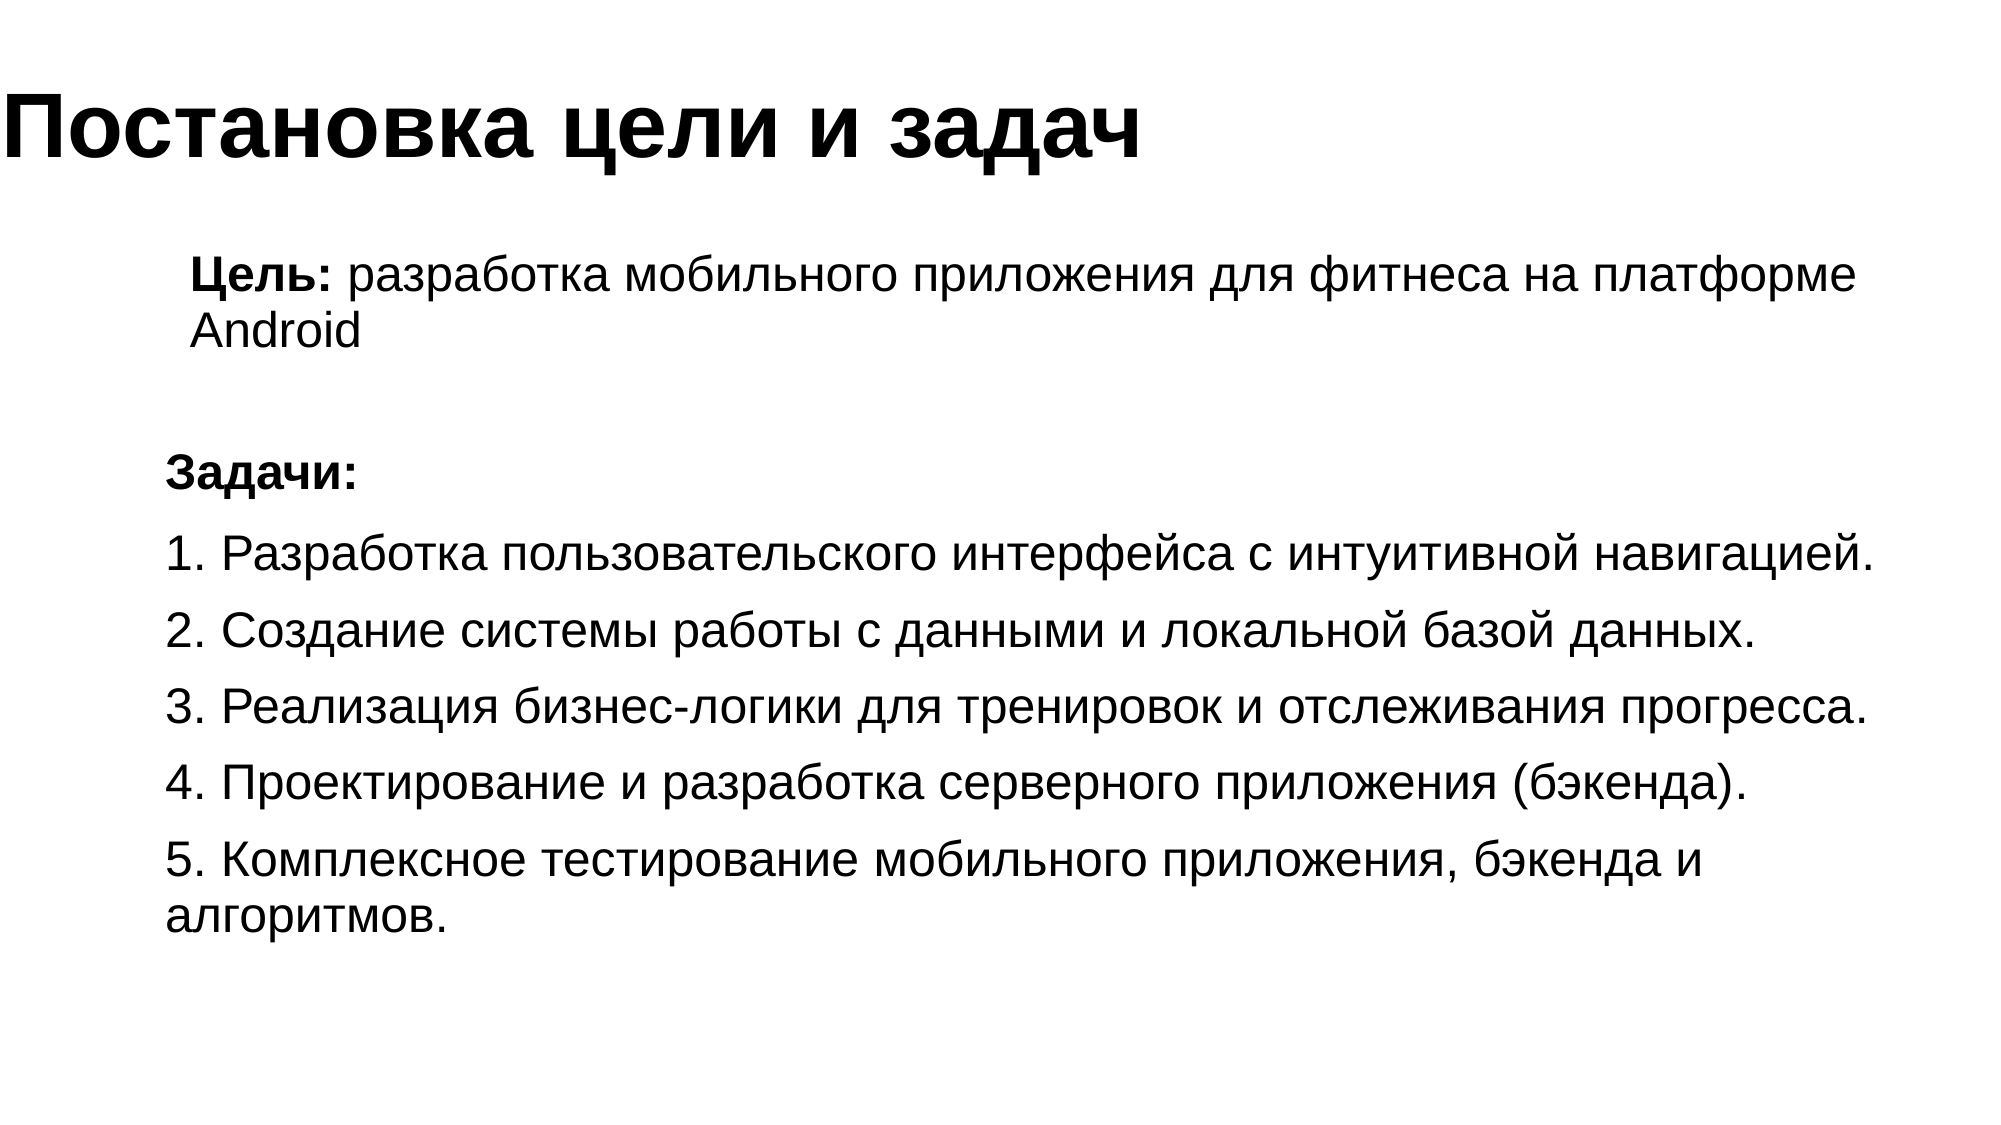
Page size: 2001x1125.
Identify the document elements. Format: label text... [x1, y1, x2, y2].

text_box Задачи: 1. Разработка пользовательского интерфейса с интуитивной навигацией. 2. Создание системы работы с данными и локальной базой данных. 3. Реализация бизнес-логики для тренировок и отслеживания прогресса. 4. Проектирование и разработка серверного приложения (бэкенда). 5. Комплексное тестирование мобильного приложения, бэкенда и алгоритмов. [150, 437, 1916, 980]
title Постановка цели и задач [0, 0, 1700, 185]
text_box Цель: разработка мобильного приложения для фитнеса на платформе Android [187, 244, 1988, 367]
